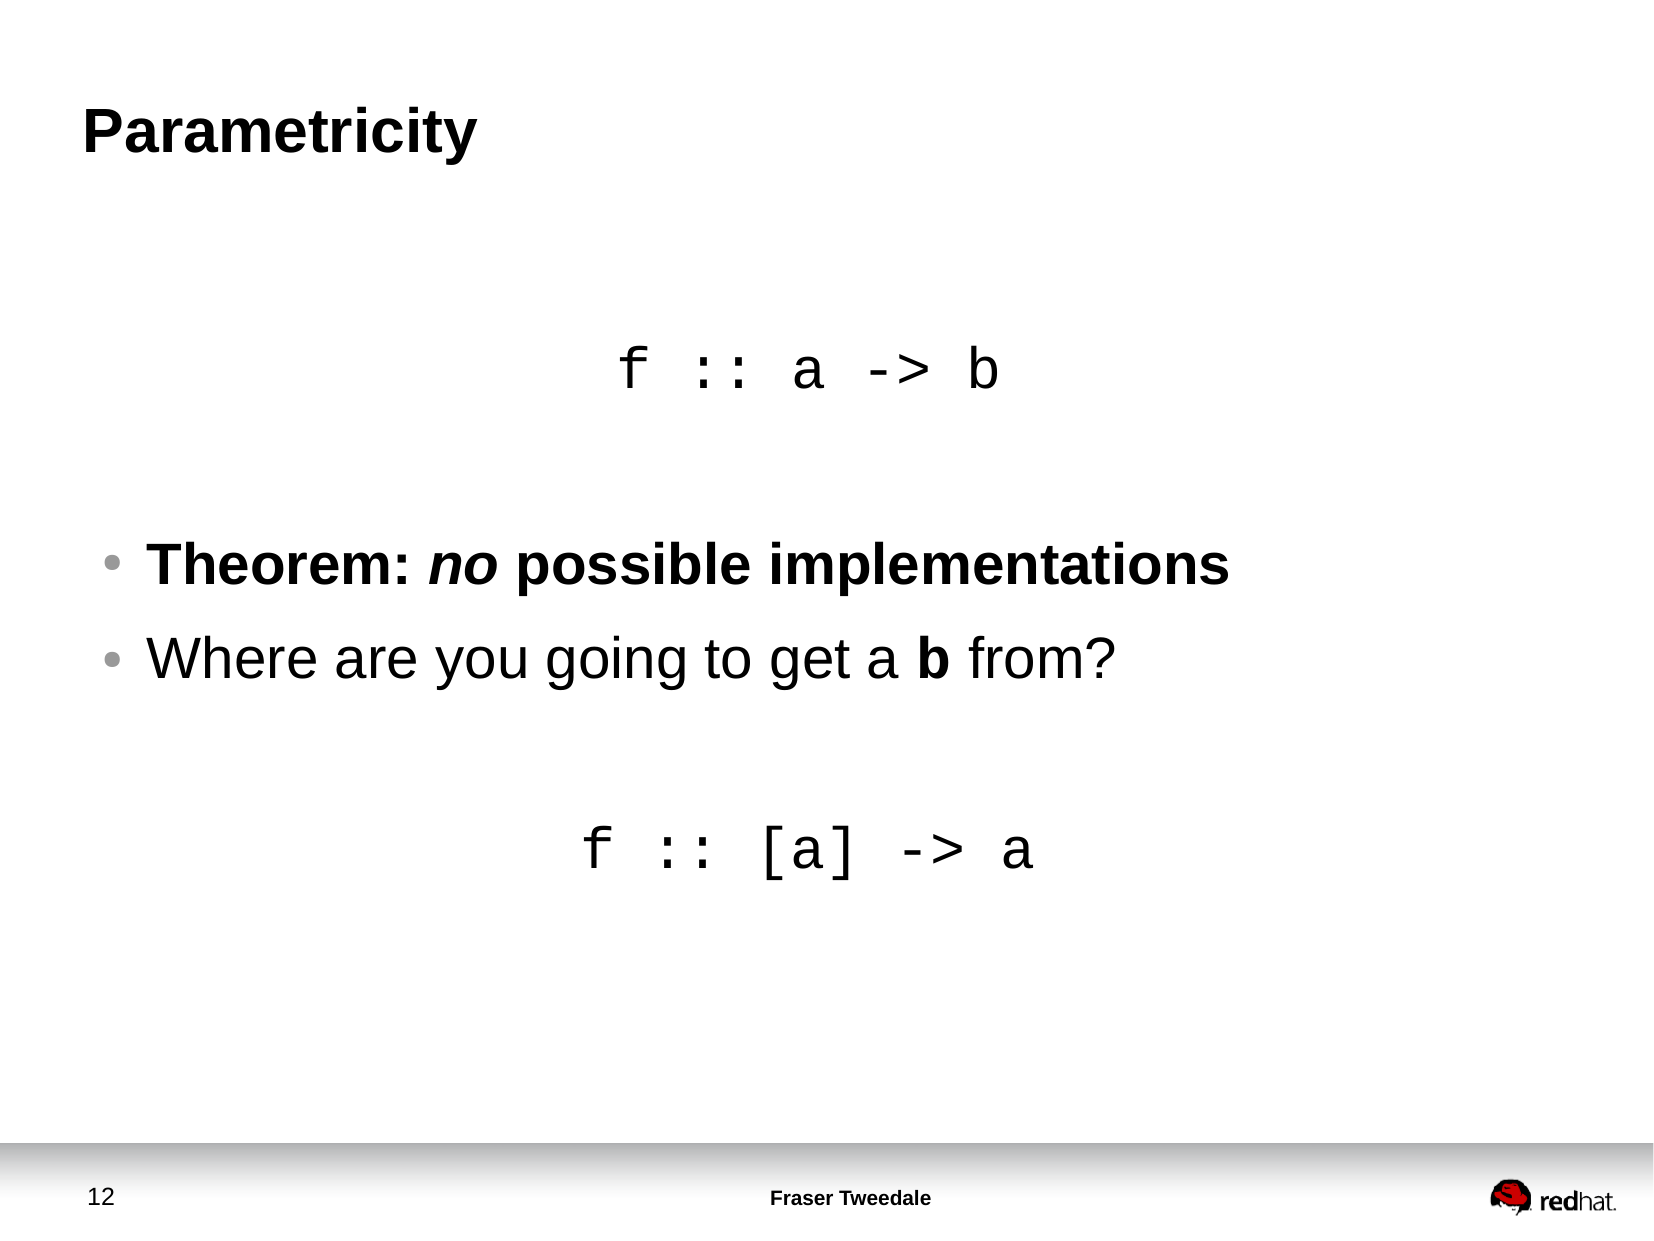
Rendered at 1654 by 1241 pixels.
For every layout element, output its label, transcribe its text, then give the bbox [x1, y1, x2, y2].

list f :: a -> b Theorem: no possible implementations Where are you going to get a b from? f :: [a] -> a [86, 244, 1576, 1039]
picture [0, 1143, 1654, 1241]
title Parametricity [82, 37, 1571, 226]
